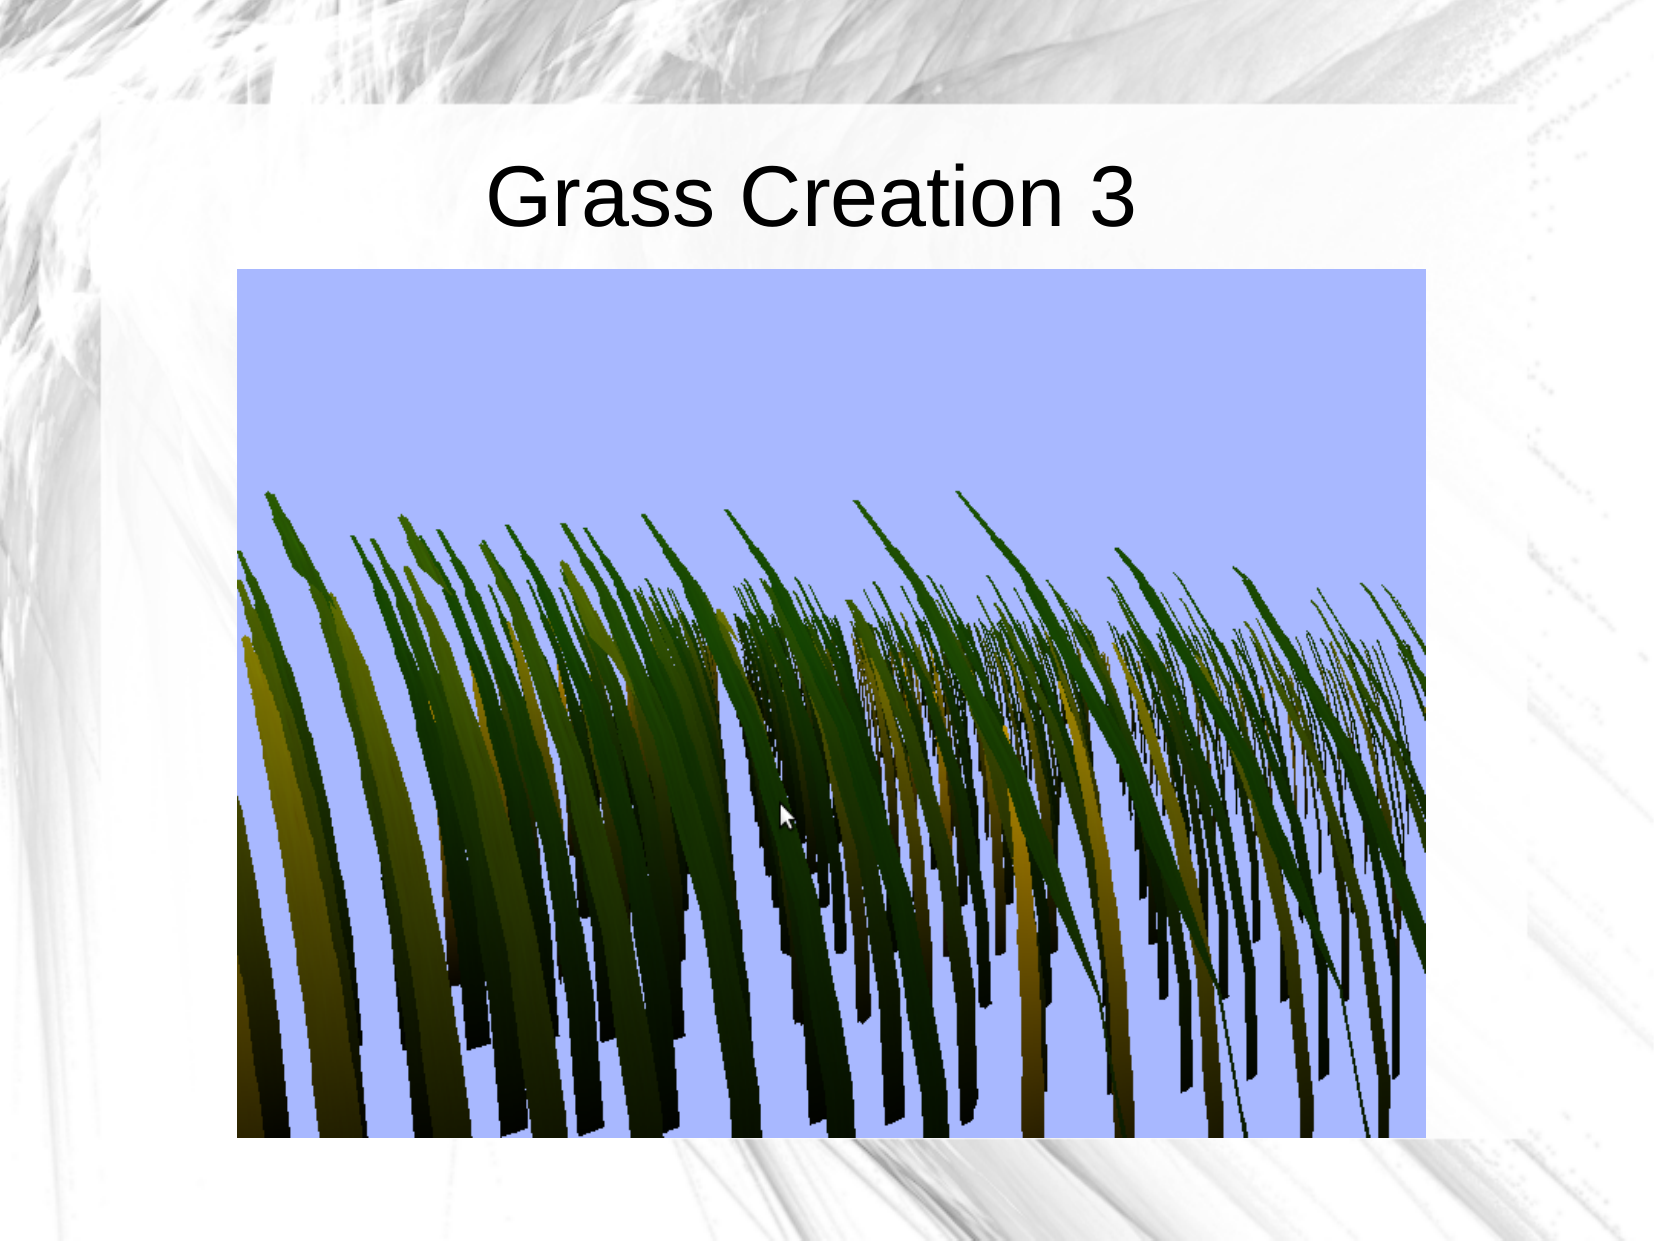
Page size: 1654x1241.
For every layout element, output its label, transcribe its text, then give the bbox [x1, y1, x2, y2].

title Grass Creation 3 [118, 112, 1506, 281]
picture [0, 0, 1654, 1241]
